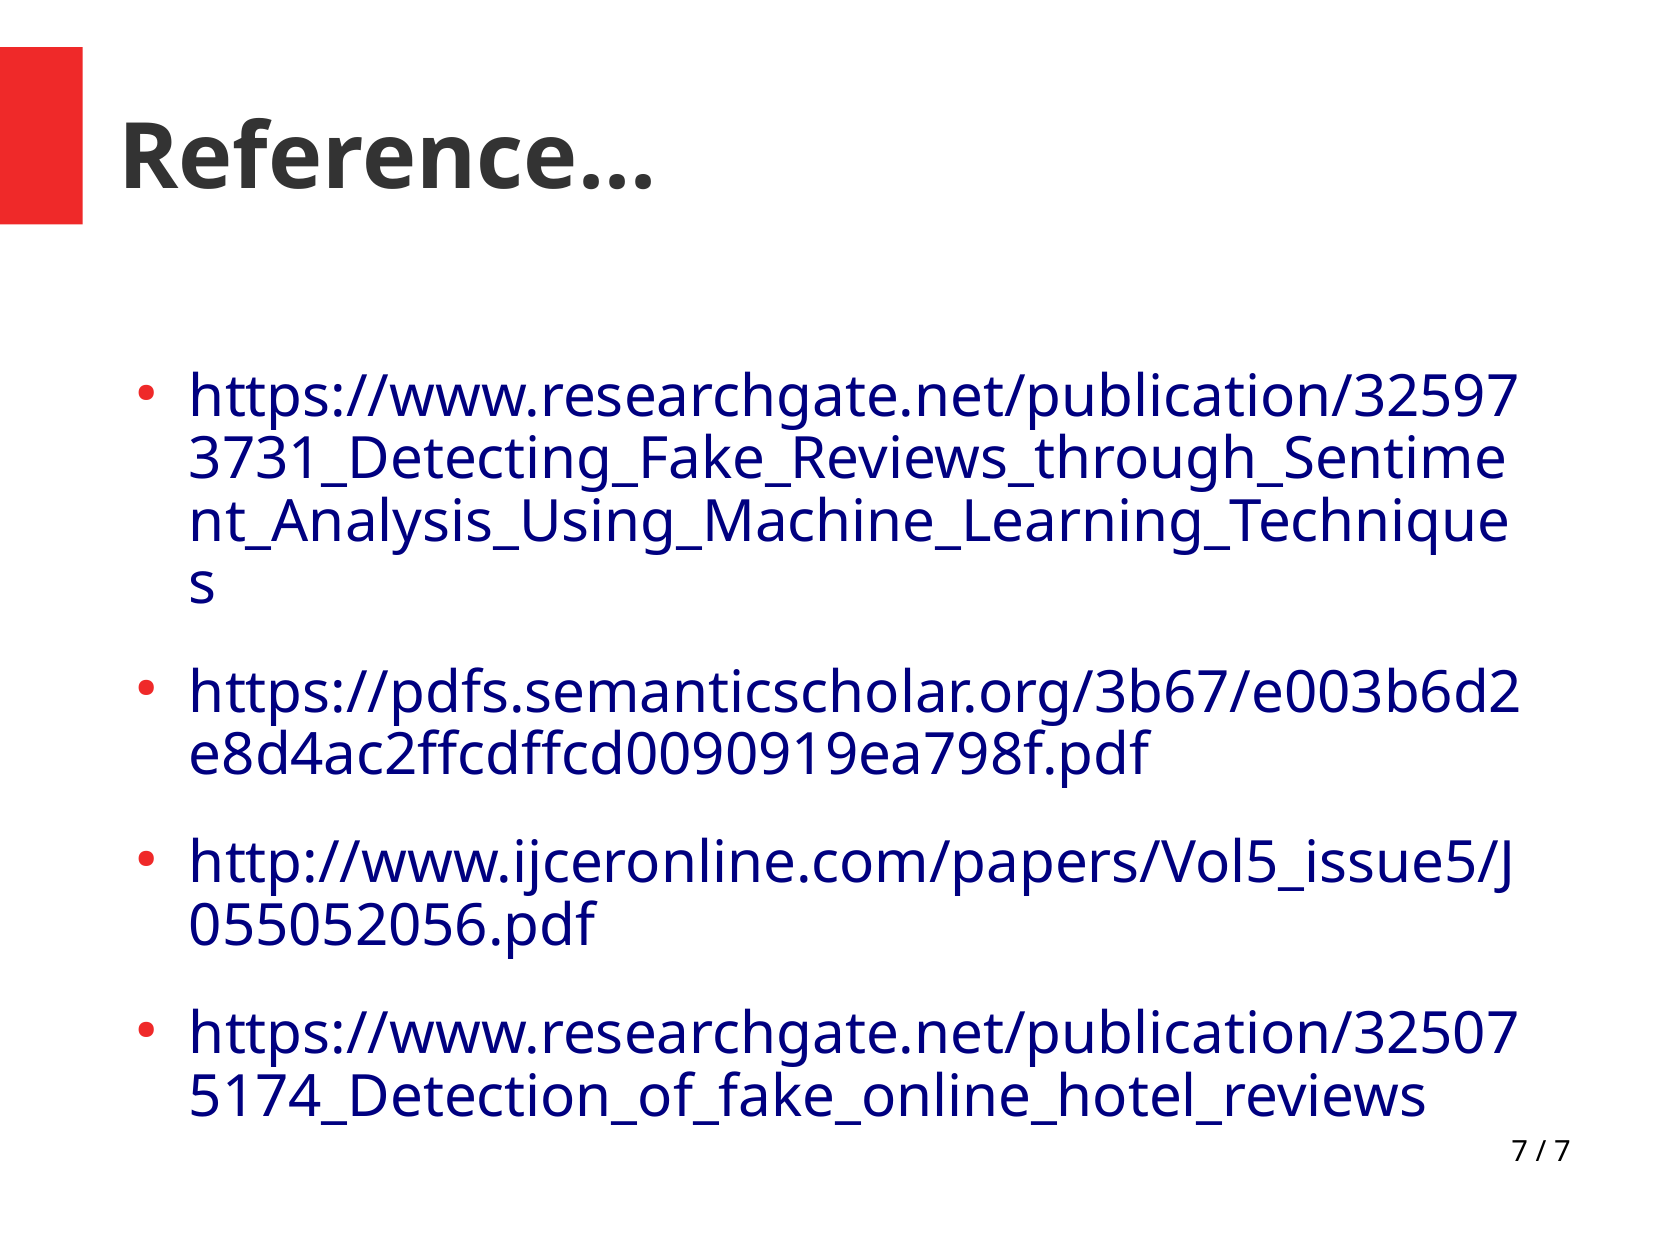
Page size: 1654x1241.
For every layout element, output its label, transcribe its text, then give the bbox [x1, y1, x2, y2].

list https://www.researchgate.net/publication/325973731_Detecting_Fake_Reviews_through_Sentiment_Analysis_Using_Machine_Learning_Techniques https://pdfs.semanticscholar.org/3b67/e003b6d2e8d4ac2ffcdffcd0090919ea798f.pdf http://www.ijceronline.com/papers/Vol5_issue5/J055052056.pdf https://www.researchgate.net/publication/325075174_Detection_of_fake_online_hotel_reviews [118, 354, 1536, 1074]
title Reference... [118, 49, 1571, 257]
